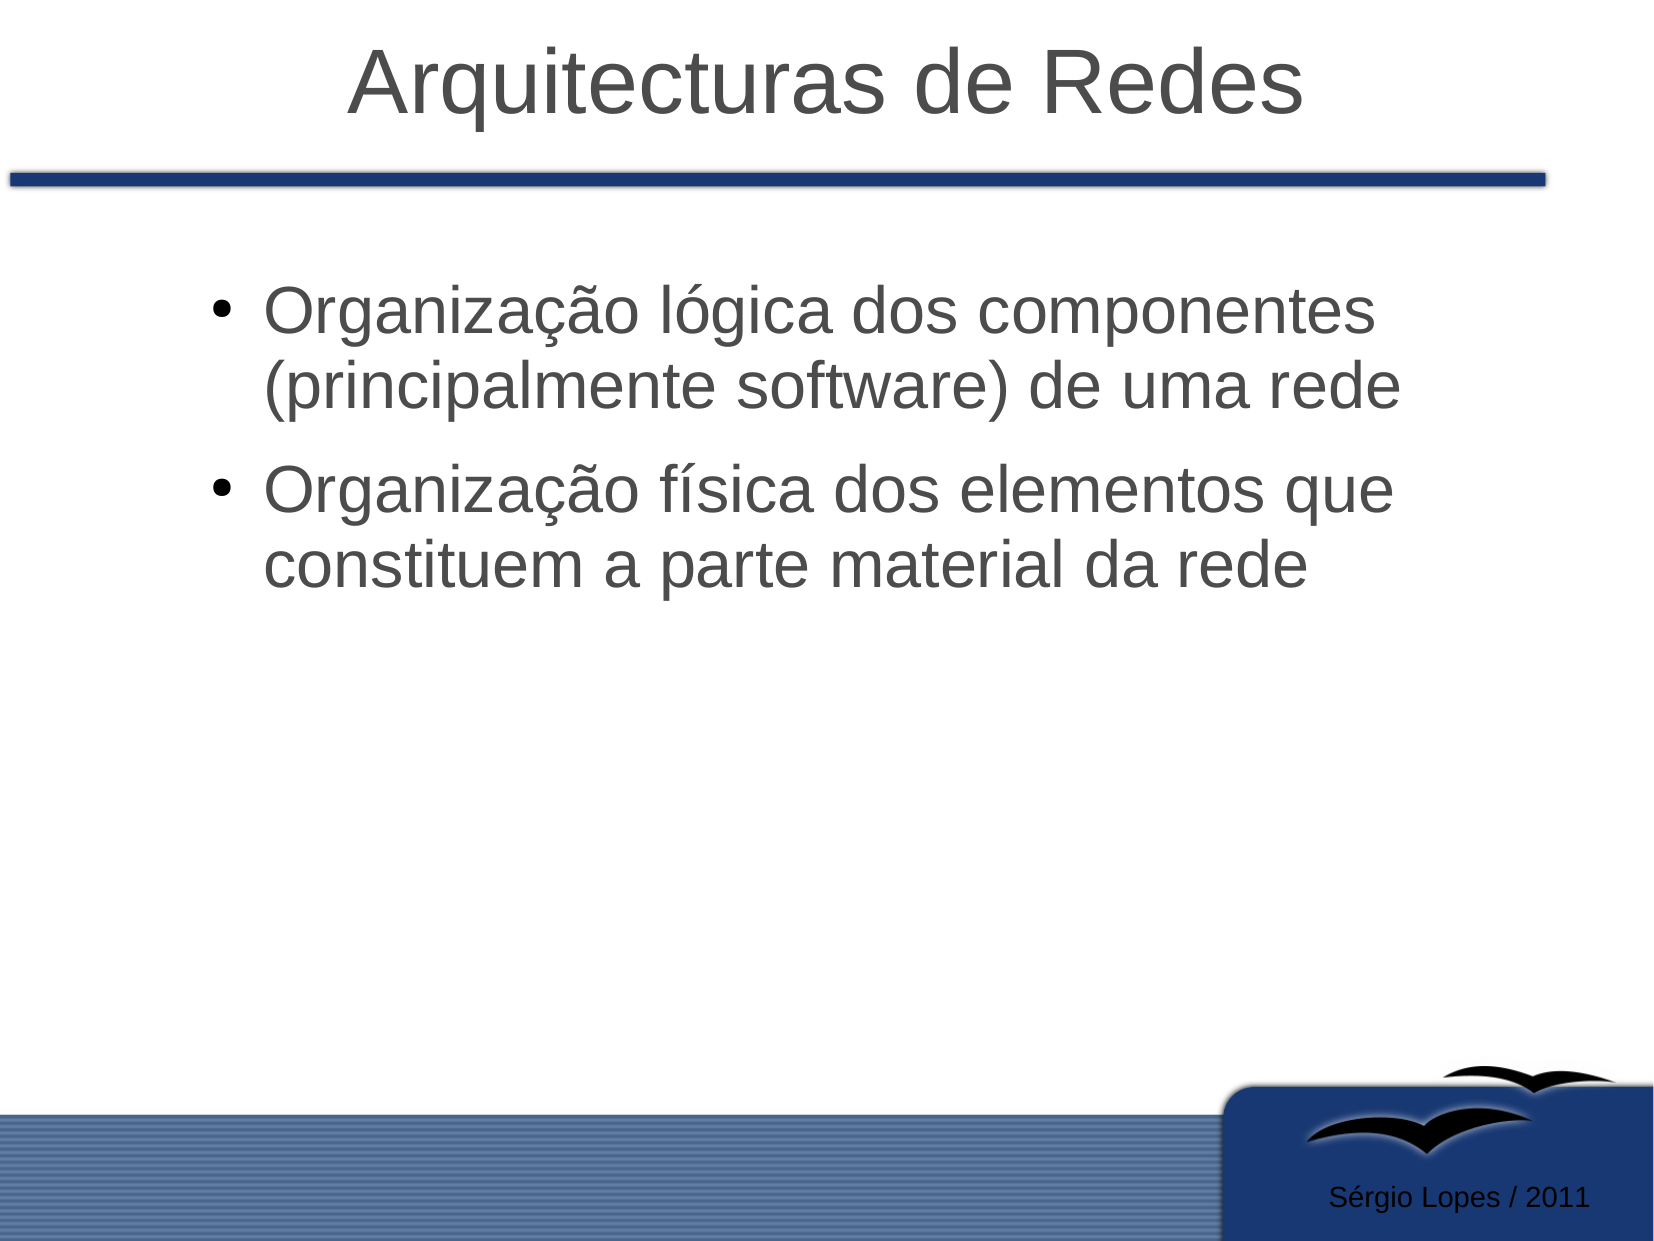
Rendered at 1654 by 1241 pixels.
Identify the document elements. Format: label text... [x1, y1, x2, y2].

picture [0, 0, 1654, 1241]
text_box Sérgio Lopes / 2011 [1328, 1181, 1588, 1214]
list Organização lógica dos componentes (principalmente software) de uma rede Organização física dos elementos que constituem a parte material da rede [121, 273, 1534, 1056]
title Arquitecturas de Redes [121, 0, 1534, 164]
